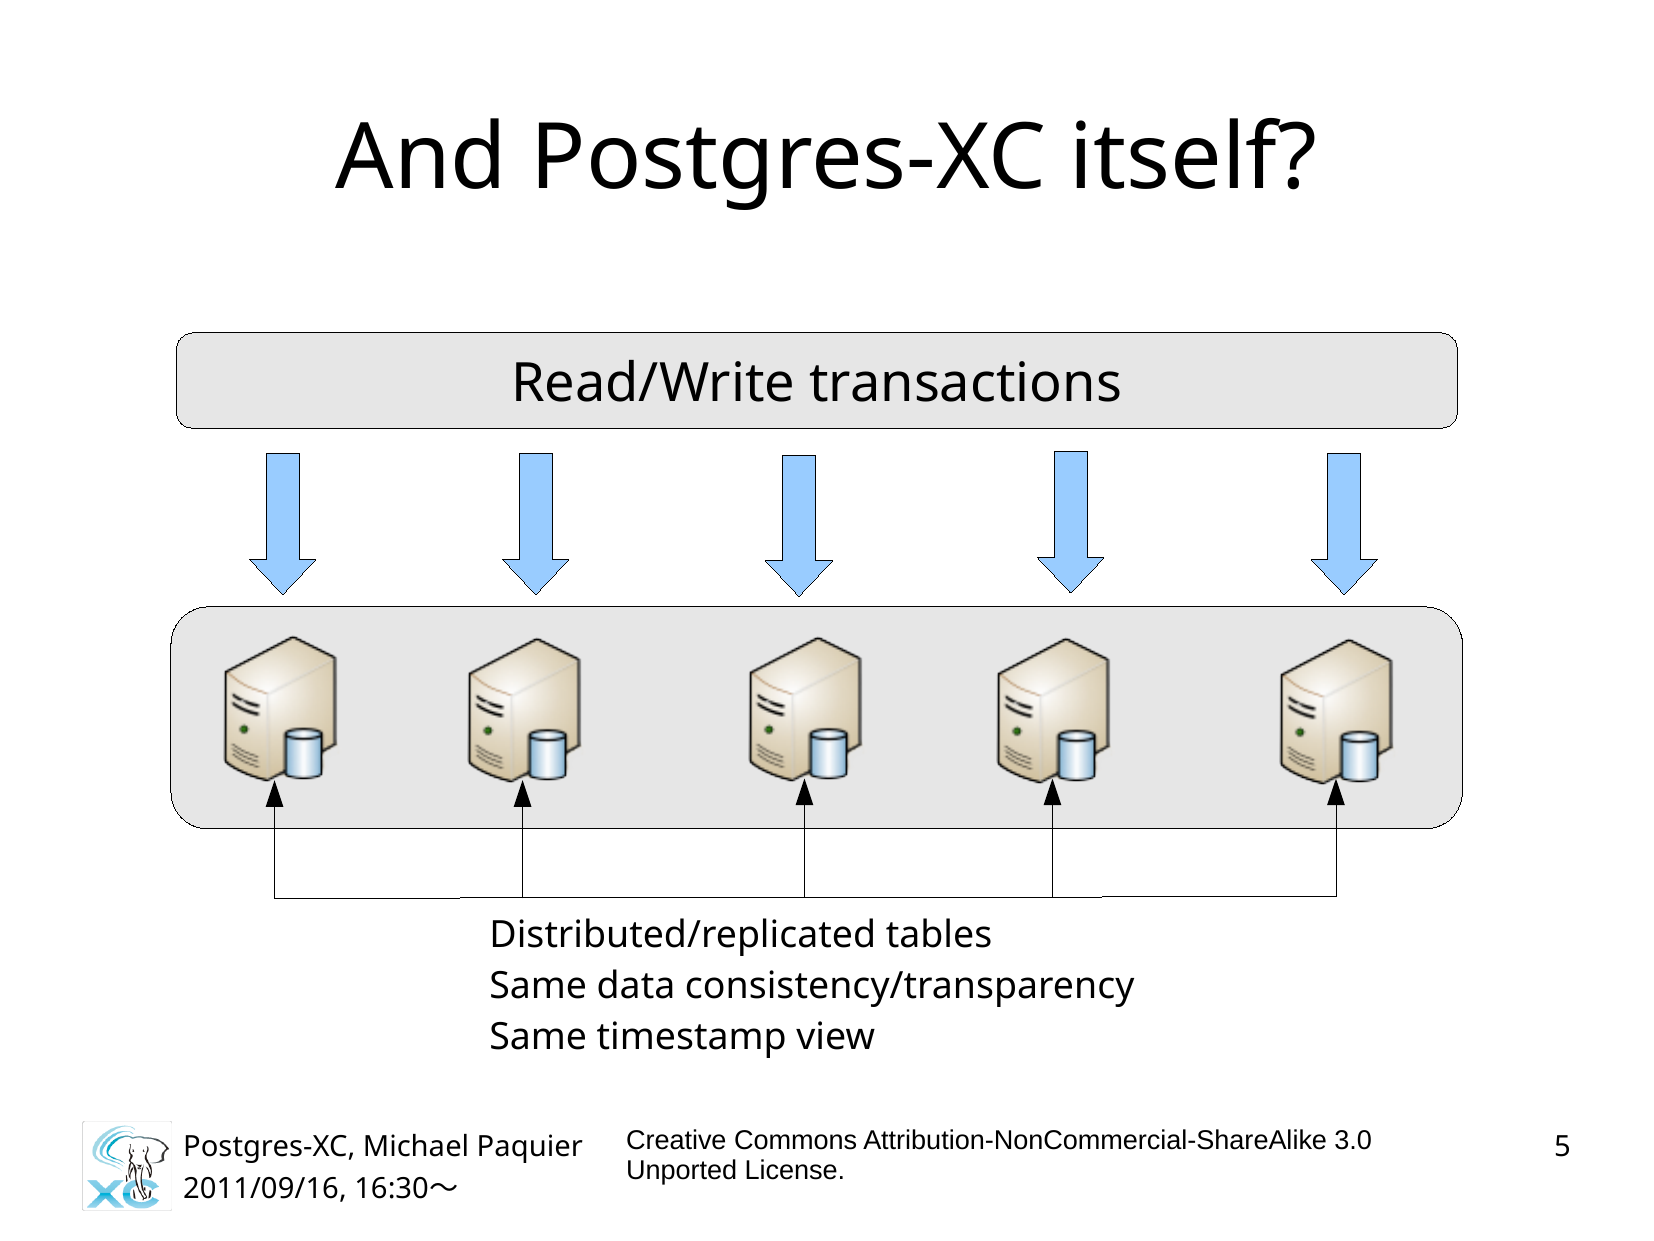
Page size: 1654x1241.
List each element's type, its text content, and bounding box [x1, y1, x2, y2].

picture [223, 635, 342, 784]
text_box [249, 453, 316, 595]
picture [748, 636, 867, 784]
text_box [1037, 451, 1104, 593]
text_box Read/Write transactions [176, 332, 1458, 429]
text_box [502, 453, 569, 595]
picture [996, 637, 1115, 786]
text_box Distributed/replicated tables Same data consistency/transparency Same timestamp view [474, 899, 1201, 1052]
picture [1279, 638, 1398, 787]
picture [467, 637, 586, 786]
text_box [170, 606, 1463, 829]
picture [82, 1121, 172, 1211]
title And Postgres-XC itself? [82, 49, 1571, 257]
text_box [1311, 453, 1378, 595]
text_box [765, 455, 833, 597]
